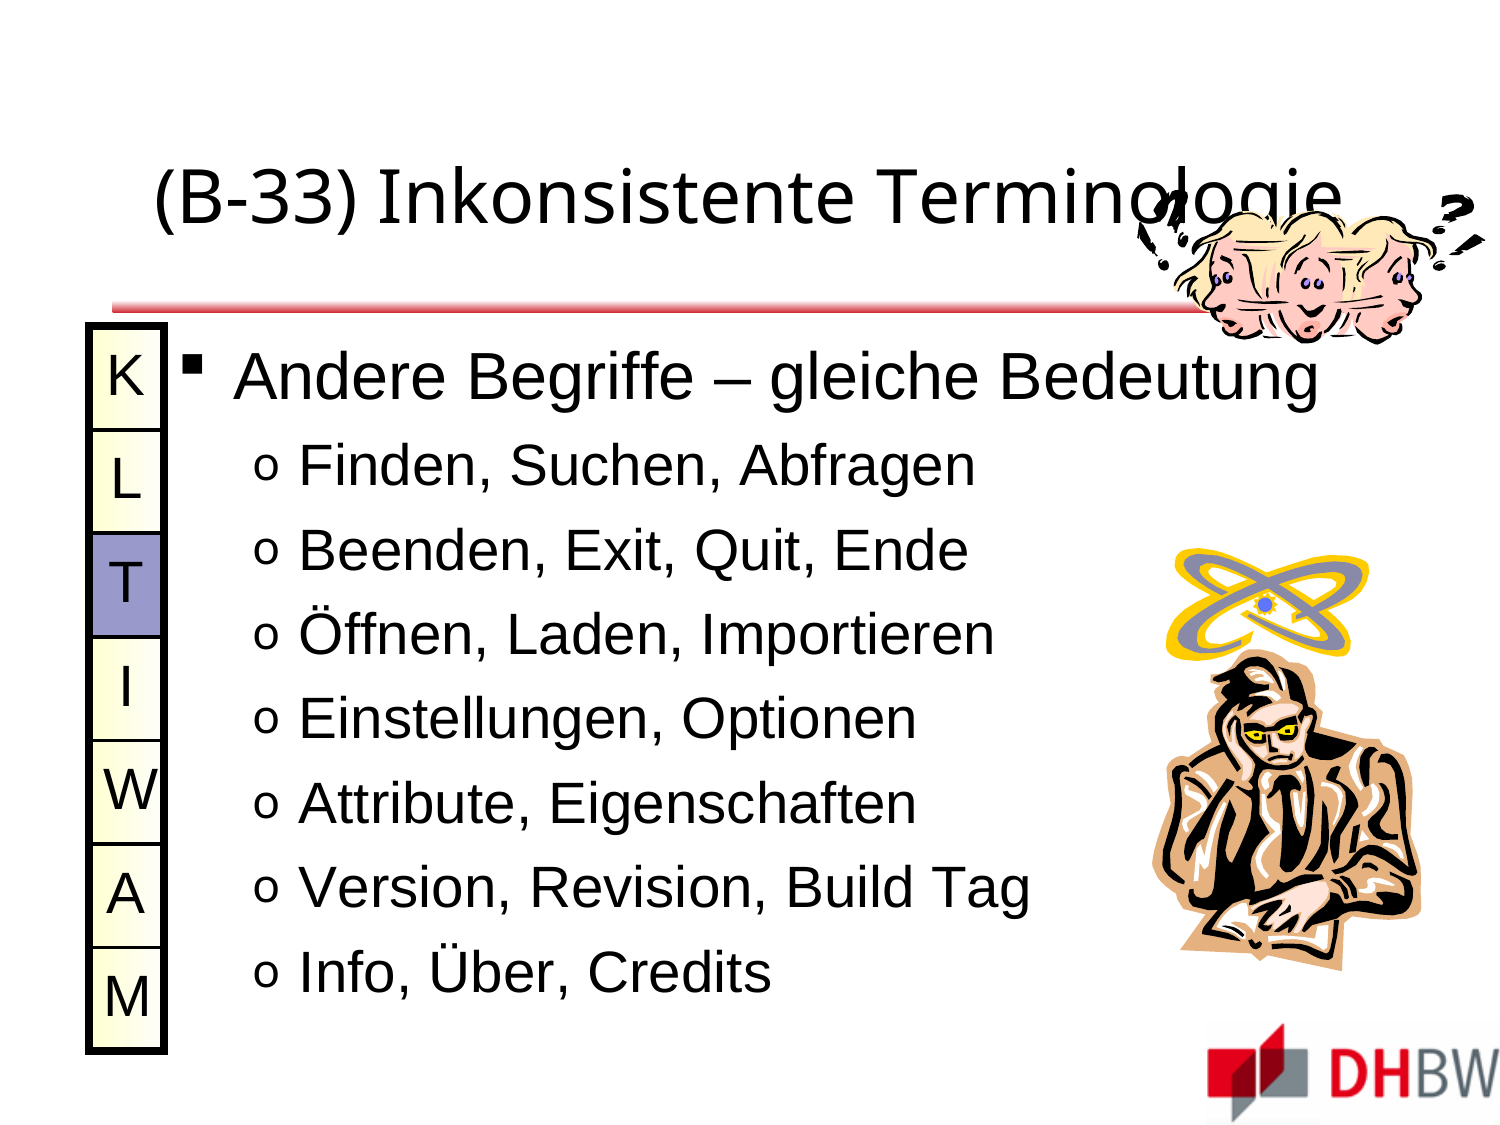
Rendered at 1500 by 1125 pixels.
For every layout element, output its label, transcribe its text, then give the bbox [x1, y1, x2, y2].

table_header K [93, 330, 160, 428]
title (B-33) Inkonsistente Terminologie [112, 96, 1388, 292]
table_cell T [93, 535, 160, 635]
table_cell W [93, 742, 160, 842]
table_cell M [93, 949, 160, 1047]
table_cell A [93, 846, 160, 946]
picture [1206, 1021, 1500, 1125]
list Andere Begriffe – gleiche Bedeutung Finden, Suchen, Abfragen Beenden, Exit, Quit, Ende Öffnen, Laden, Importieren Einstellungen, Optionen Attribute, Eigenschaften Version, Revision, Build Tag Info, Über, Credits [168, 324, 1438, 1051]
table_cell I [93, 639, 160, 739]
table_cell L [93, 432, 160, 531]
picture [1149, 544, 1426, 976]
picture [1137, 187, 1488, 347]
